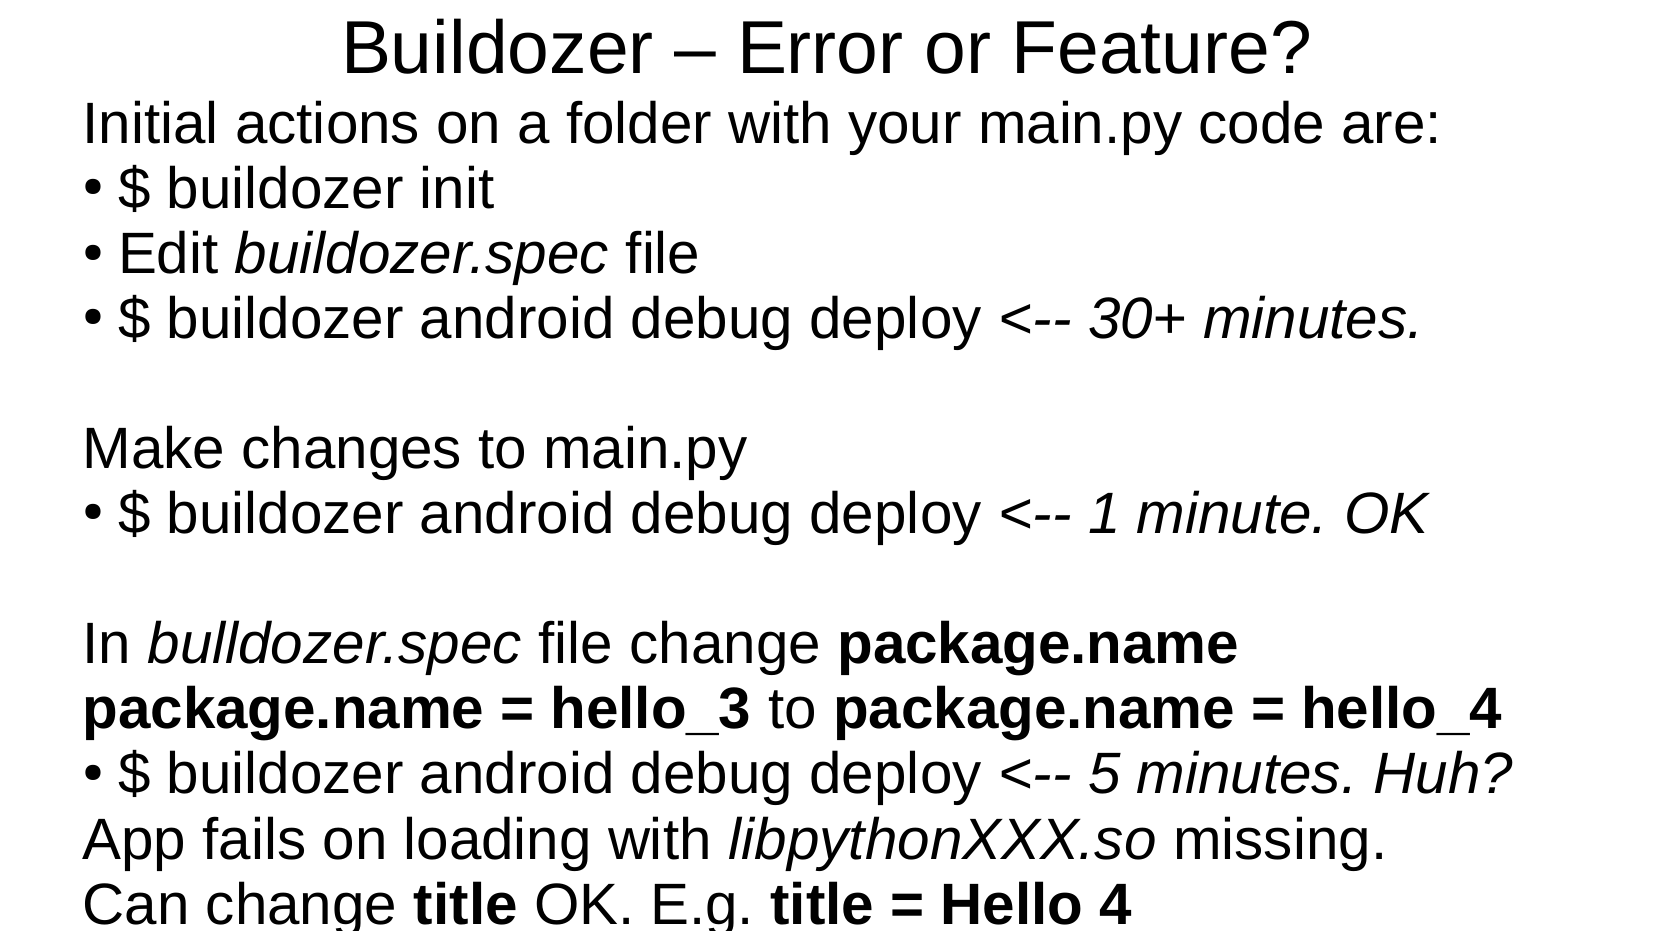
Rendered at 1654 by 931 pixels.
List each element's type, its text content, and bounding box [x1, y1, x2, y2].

subtitle Initial actions on a folder with your main.py code are: $ buildozer init Edit buildozer.spec file $ buildozer android debug deploy <-- 30+ minutes. Make changes to main.py $ buildozer android debug deploy <-- 1 minute. OK In bulldozer.spec file change package.name package.name = hello_3 to package.name = hello_4 $ buildozer android debug deploy <-- 5 minutes. Huh? App fails on loading with libpythonXXX.so missing. Can change title OK. E.g. title = Hello 4 [82, 91, 1630, 931]
title Buildozer – Error or Feature? [82, 1, 1571, 91]
